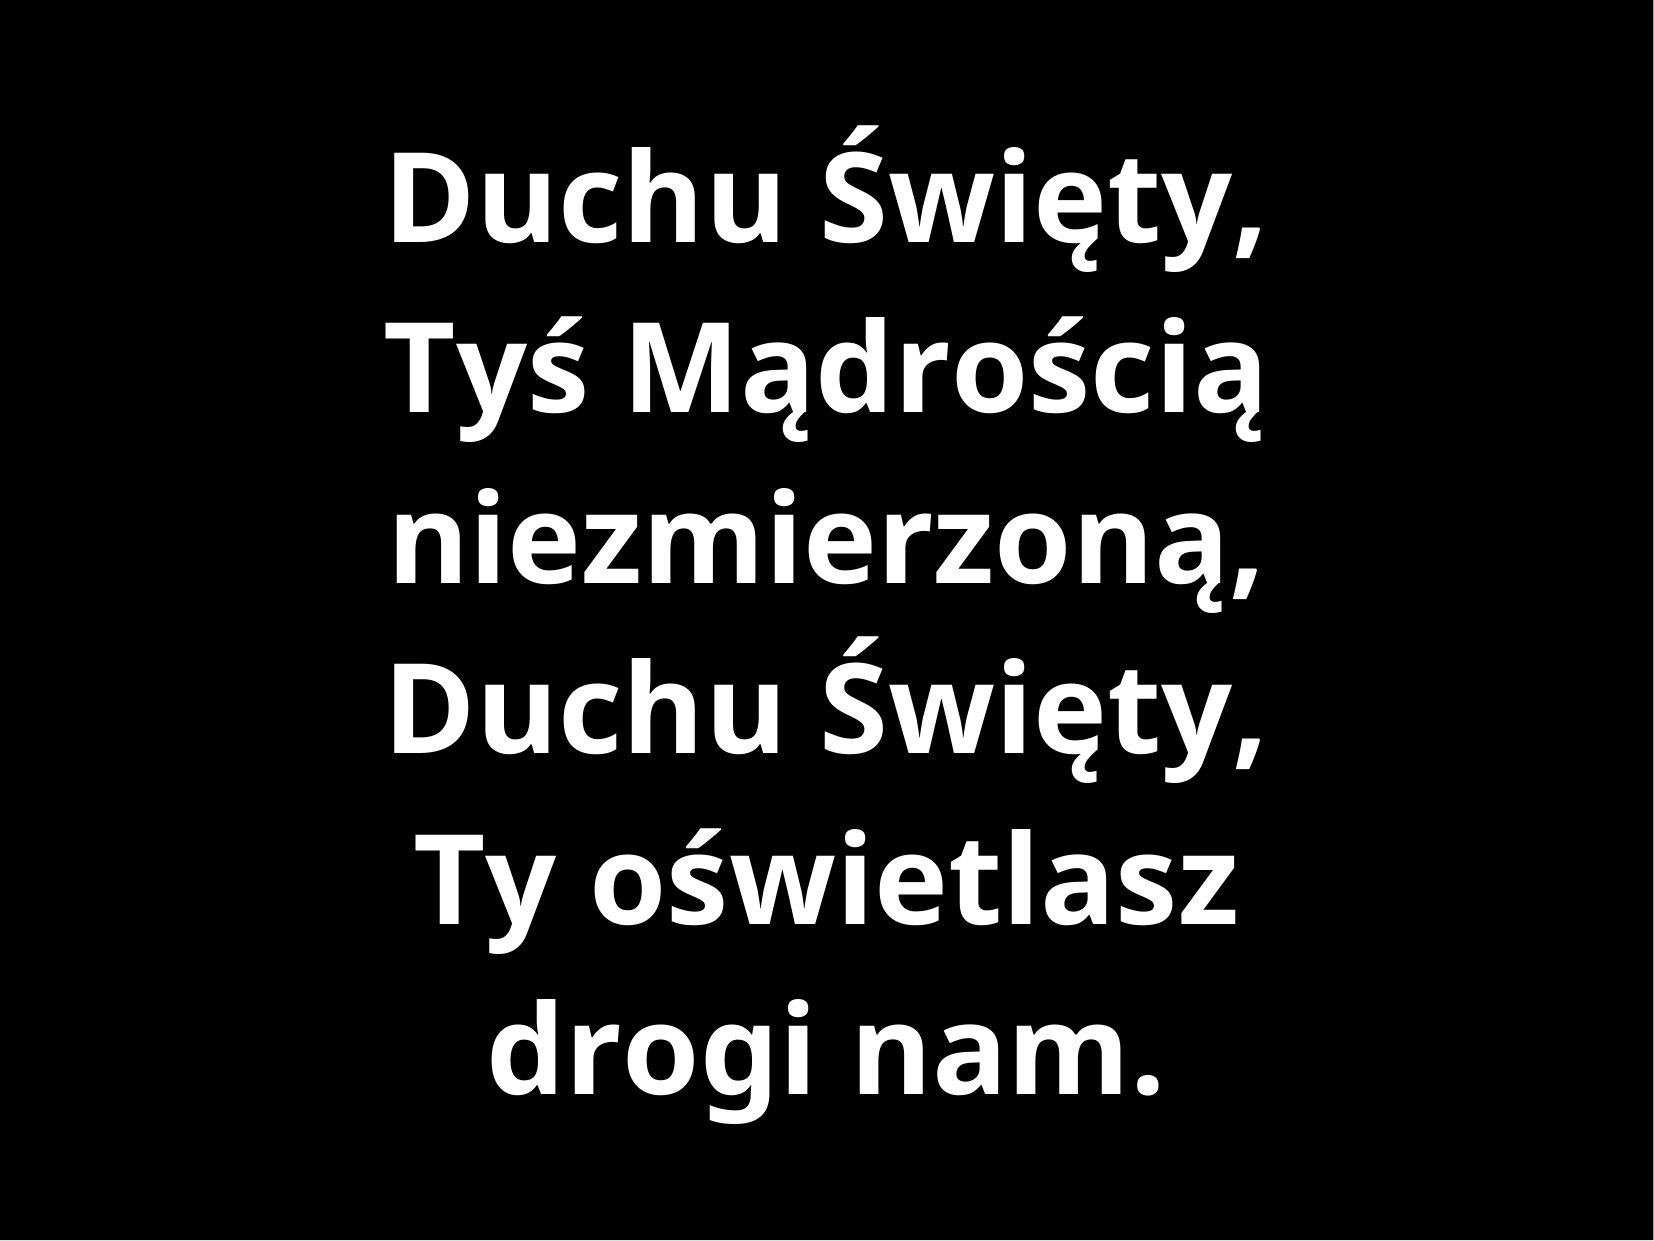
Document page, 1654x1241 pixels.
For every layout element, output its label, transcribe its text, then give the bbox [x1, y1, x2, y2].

title Duchu Święty, Tyś Mądrością niezmierzoną, Duchu Święty, Ty oświetlasz drogi nam. [0, 0, 1654, 1241]
